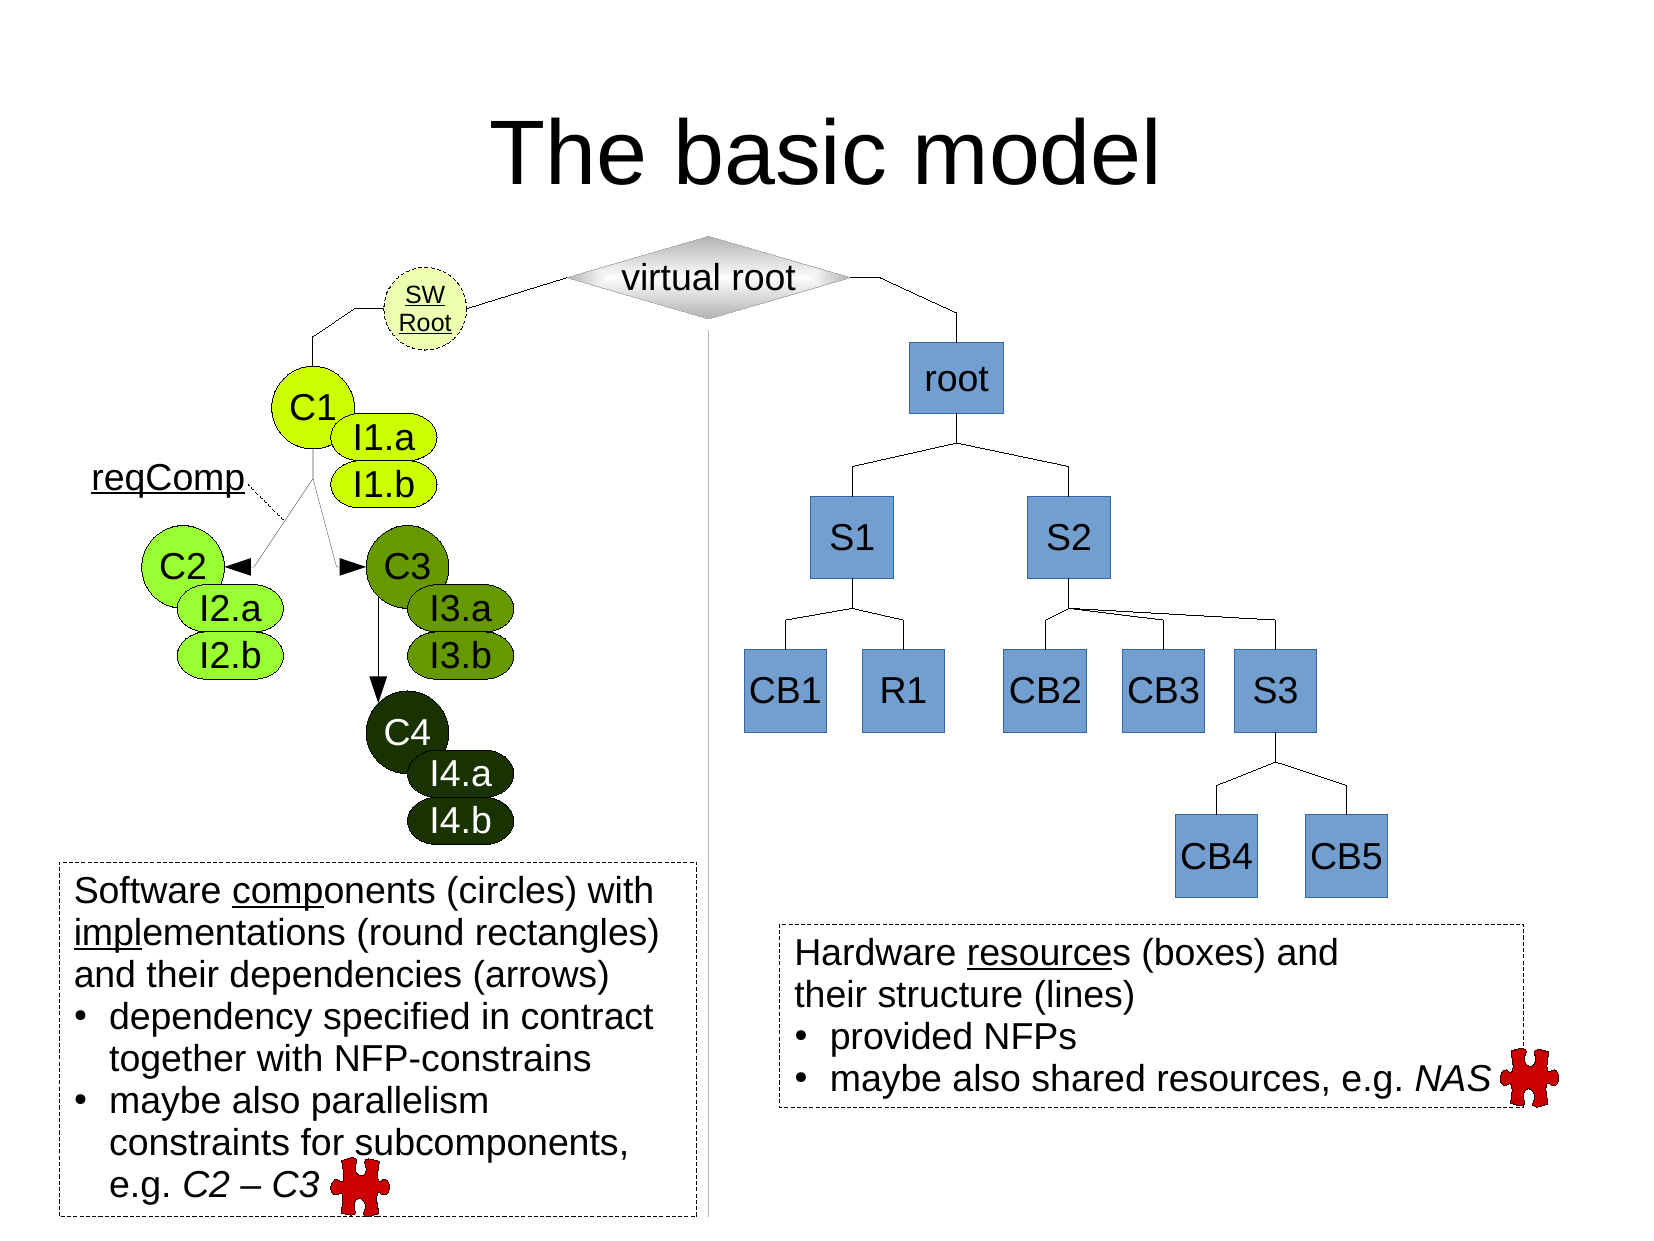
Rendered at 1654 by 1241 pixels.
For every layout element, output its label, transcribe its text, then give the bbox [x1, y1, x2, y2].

text_box C3 [366, 525, 449, 609]
text_box [1500, 1048, 1559, 1108]
text_box CB5 [1305, 814, 1388, 898]
text_box S3 [1234, 649, 1317, 733]
text_box S1 [810, 496, 894, 579]
text_box I4.b [407, 797, 514, 845]
text_box I4.a [407, 750, 514, 797]
text_box C1 [271, 366, 355, 449]
text_box I3.b [407, 631, 514, 680]
text_box root [909, 342, 1004, 414]
text_box C2 [141, 525, 225, 608]
text_box R1 [862, 649, 945, 733]
text_box CB3 [1122, 649, 1205, 733]
text_box CB4 [1175, 814, 1258, 898]
title The basic model [82, 49, 1571, 257]
text_box CB1 [744, 649, 827, 733]
text_box C4 [366, 690, 449, 774]
text_box Software components (circles) with implementations (round rectangles) and their dependencies (arrows) dependency specified in contract together with NFP-constrains maybe also parallelism constraints for subcomponents, e.g. C2 – C3 [59, 862, 697, 1217]
text_box SW Root [383, 267, 467, 351]
text_box [330, 1157, 390, 1217]
text_box reqComp [76, 448, 261, 506]
text_box S2 [1027, 496, 1111, 579]
text_box I3.a [407, 584, 514, 632]
text_box I2.a [177, 584, 284, 632]
text_box CB2 [1003, 649, 1087, 733]
text_box I2.b [177, 631, 284, 680]
text_box I1.b [330, 460, 438, 508]
text_box Hardware resources (boxes) and their structure (lines) provided NFPs maybe also shared resources, e.g. NAS [779, 924, 1524, 1108]
text_box I1.a [330, 413, 438, 461]
text_box virtual root [567, 236, 850, 319]
